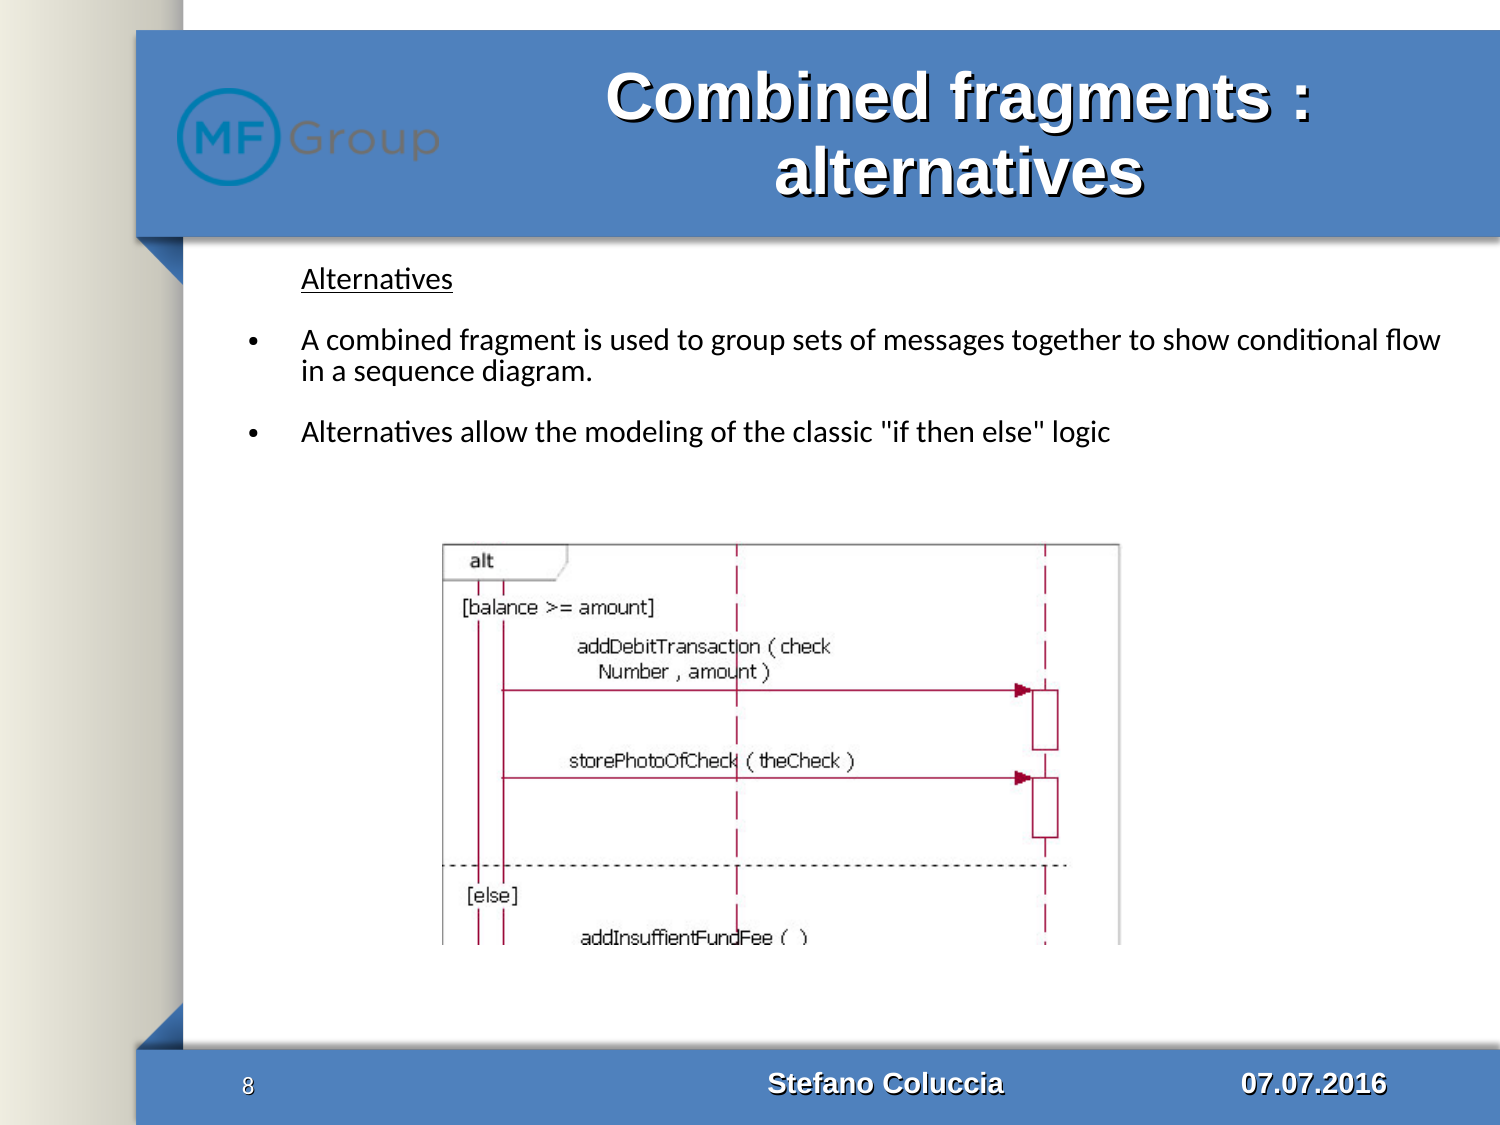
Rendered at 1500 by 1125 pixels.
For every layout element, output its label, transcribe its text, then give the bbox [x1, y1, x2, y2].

picture [0, 0, 1500, 1125]
title Combined fragments : alternatives [472, 48, 1447, 221]
list Alternatives A combined fragment is used to group sets of messages together to show conditional flow in a sequence diagram. Alternatives allow the modeling of the classic "if then else" logic [230, 265, 1447, 1009]
title 07.07.2016 [1151, 1065, 1477, 1103]
title Stefano Coluccia [738, 1065, 1034, 1103]
